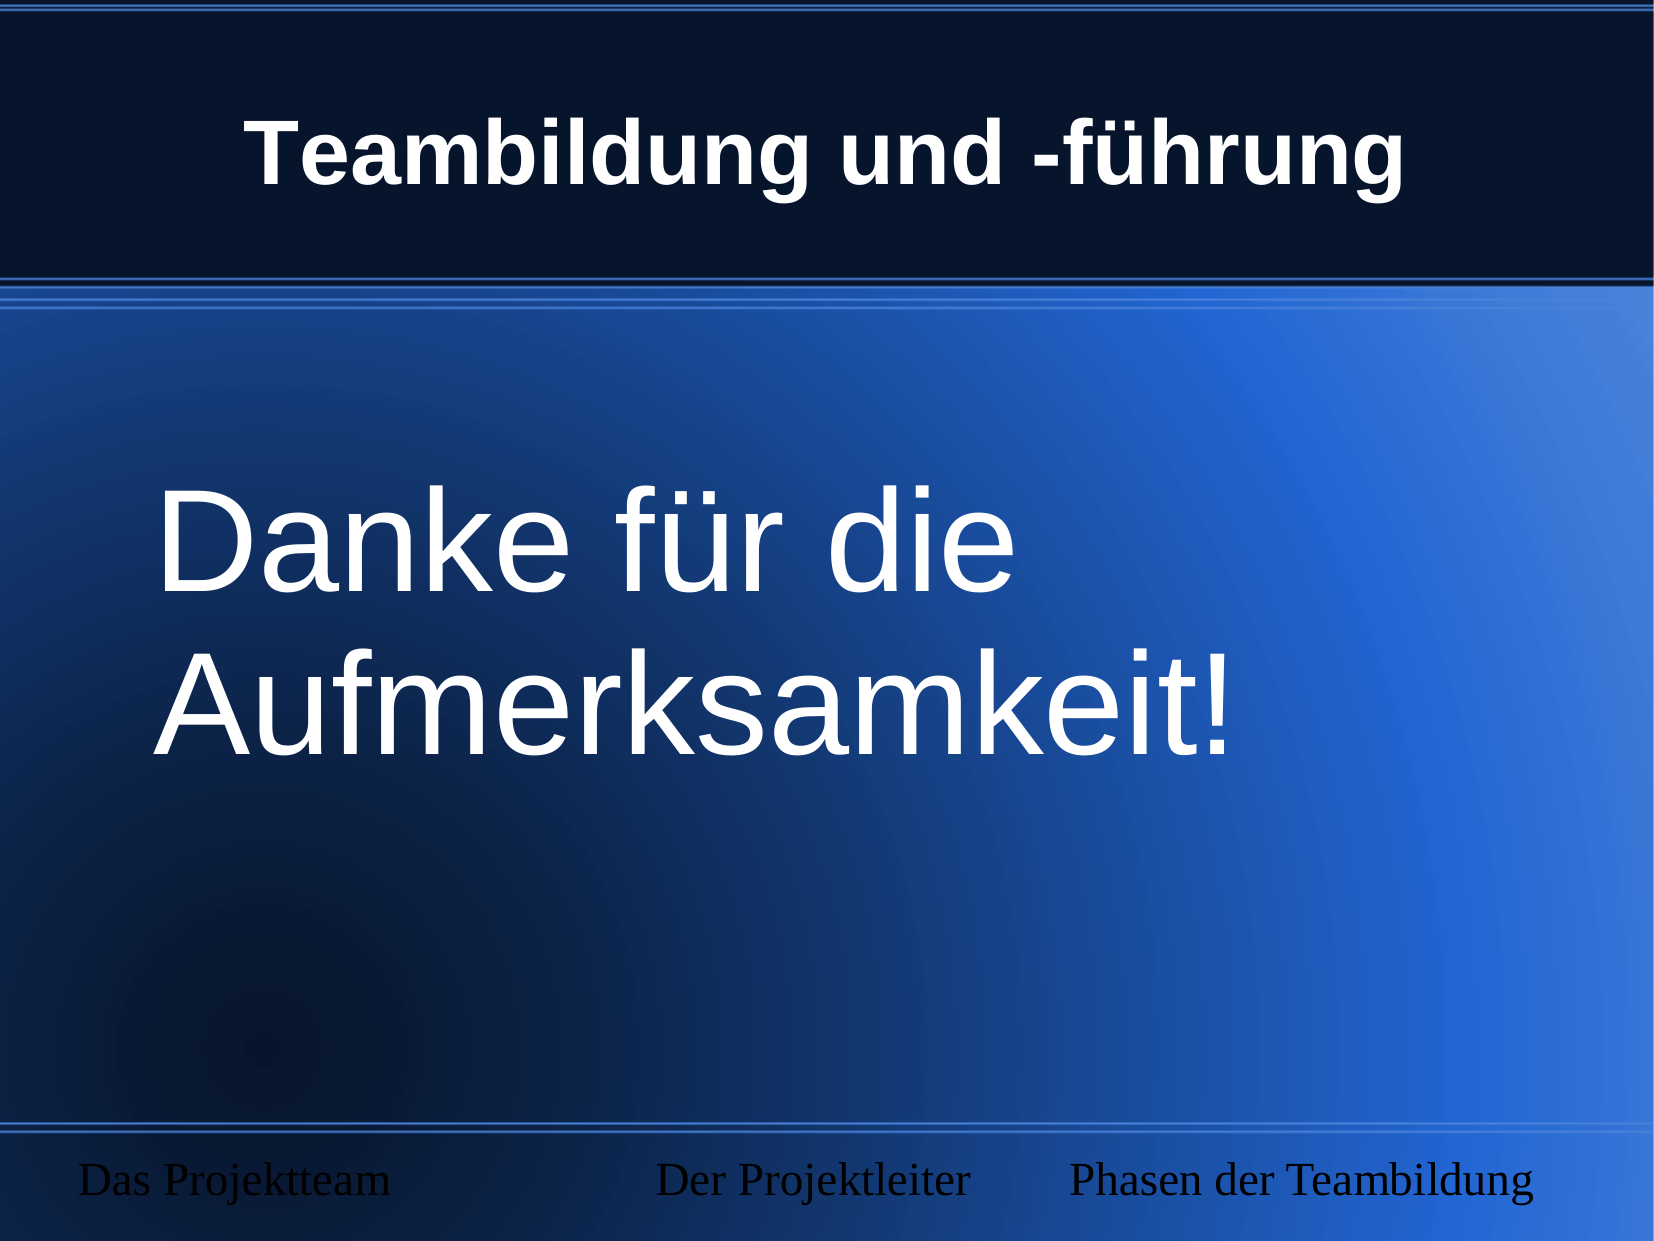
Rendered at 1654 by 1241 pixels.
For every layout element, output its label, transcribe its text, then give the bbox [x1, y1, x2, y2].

title Teambildung und -führung [82, 49, 1571, 257]
picture [0, 0, 1654, 1241]
chart [77, 1151, 1565, 1224]
list Danke für die Aufmerksamkeit! [82, 355, 1571, 1034]
